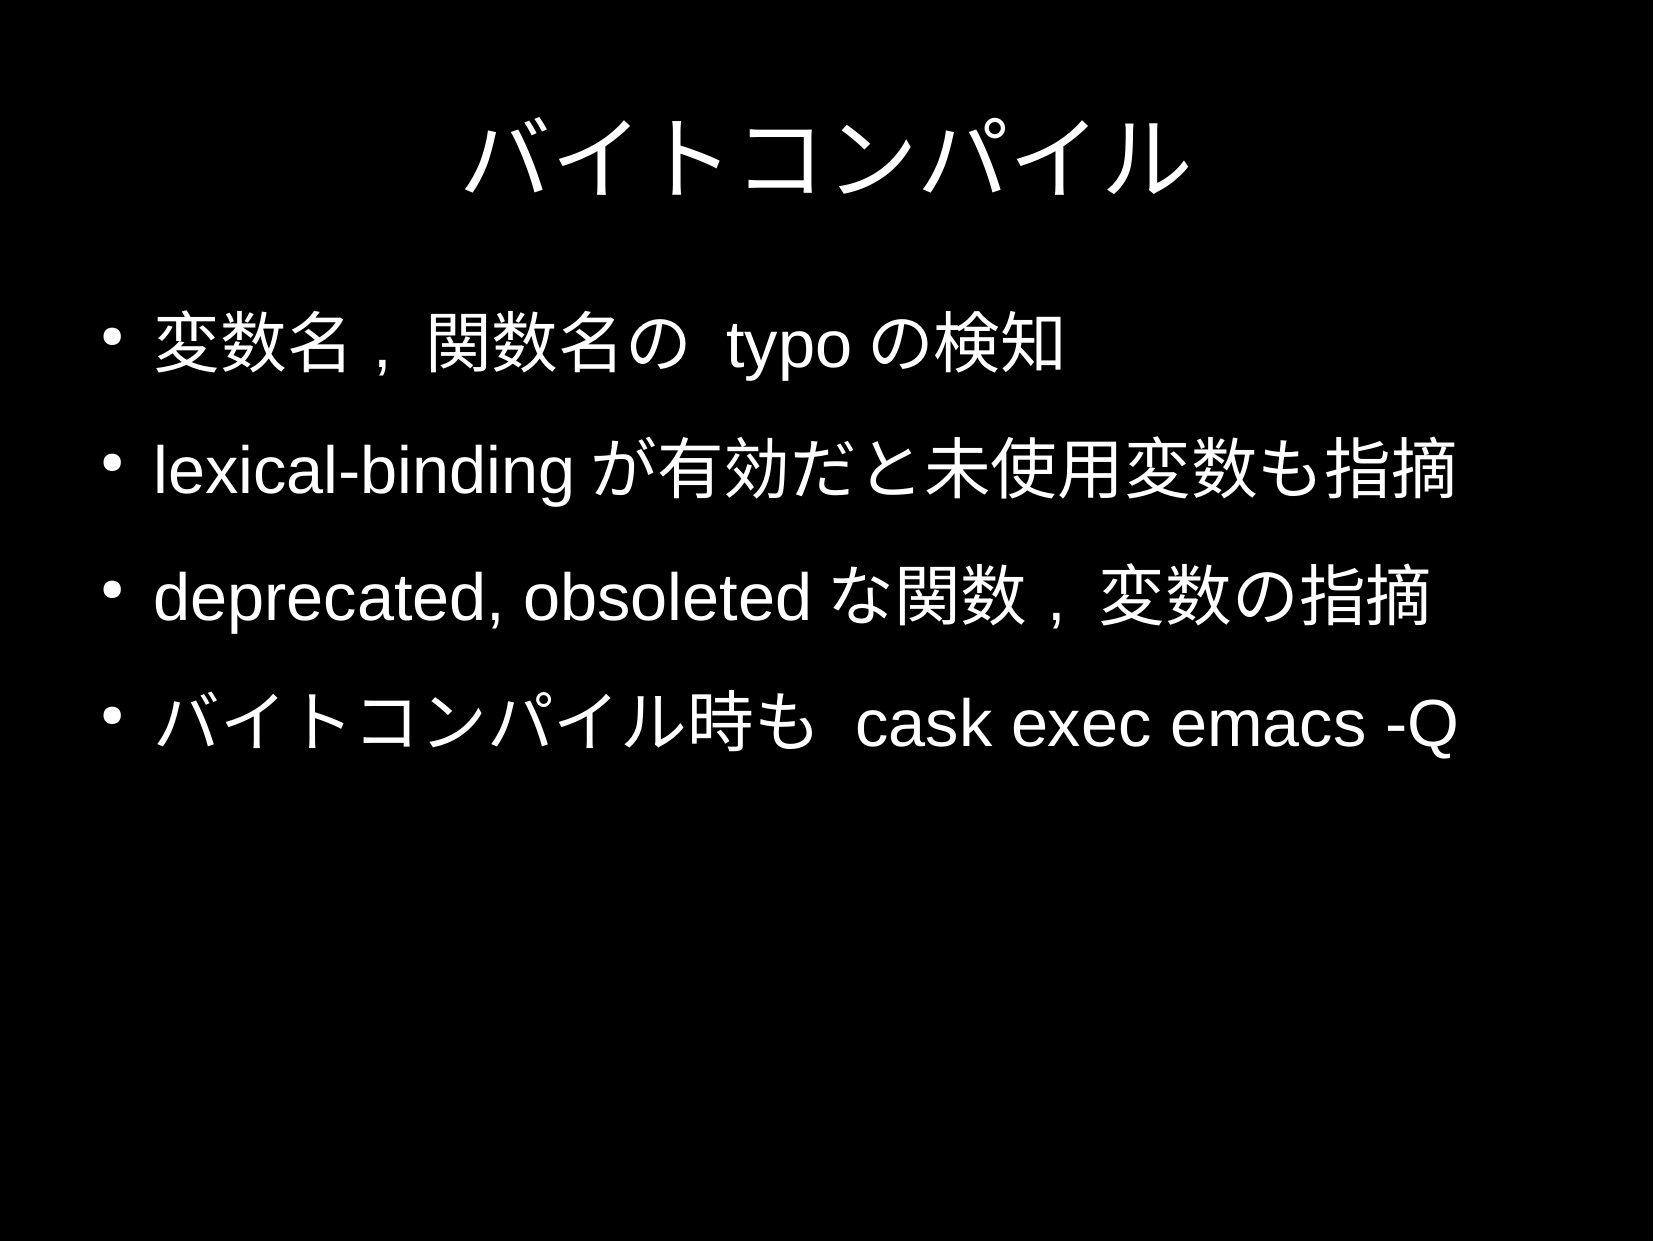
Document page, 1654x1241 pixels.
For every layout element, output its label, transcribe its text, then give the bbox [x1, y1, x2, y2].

list 変数名, 関数名の typoの検知 lexical-bindingが有効だと未使用変数も指摘 deprecated, obsoletedな関数, 変数の指摘 バイトコンパイル時も cask exec emacs -Q [82, 290, 1571, 1010]
title バイトコンパイル [82, 49, 1571, 257]
